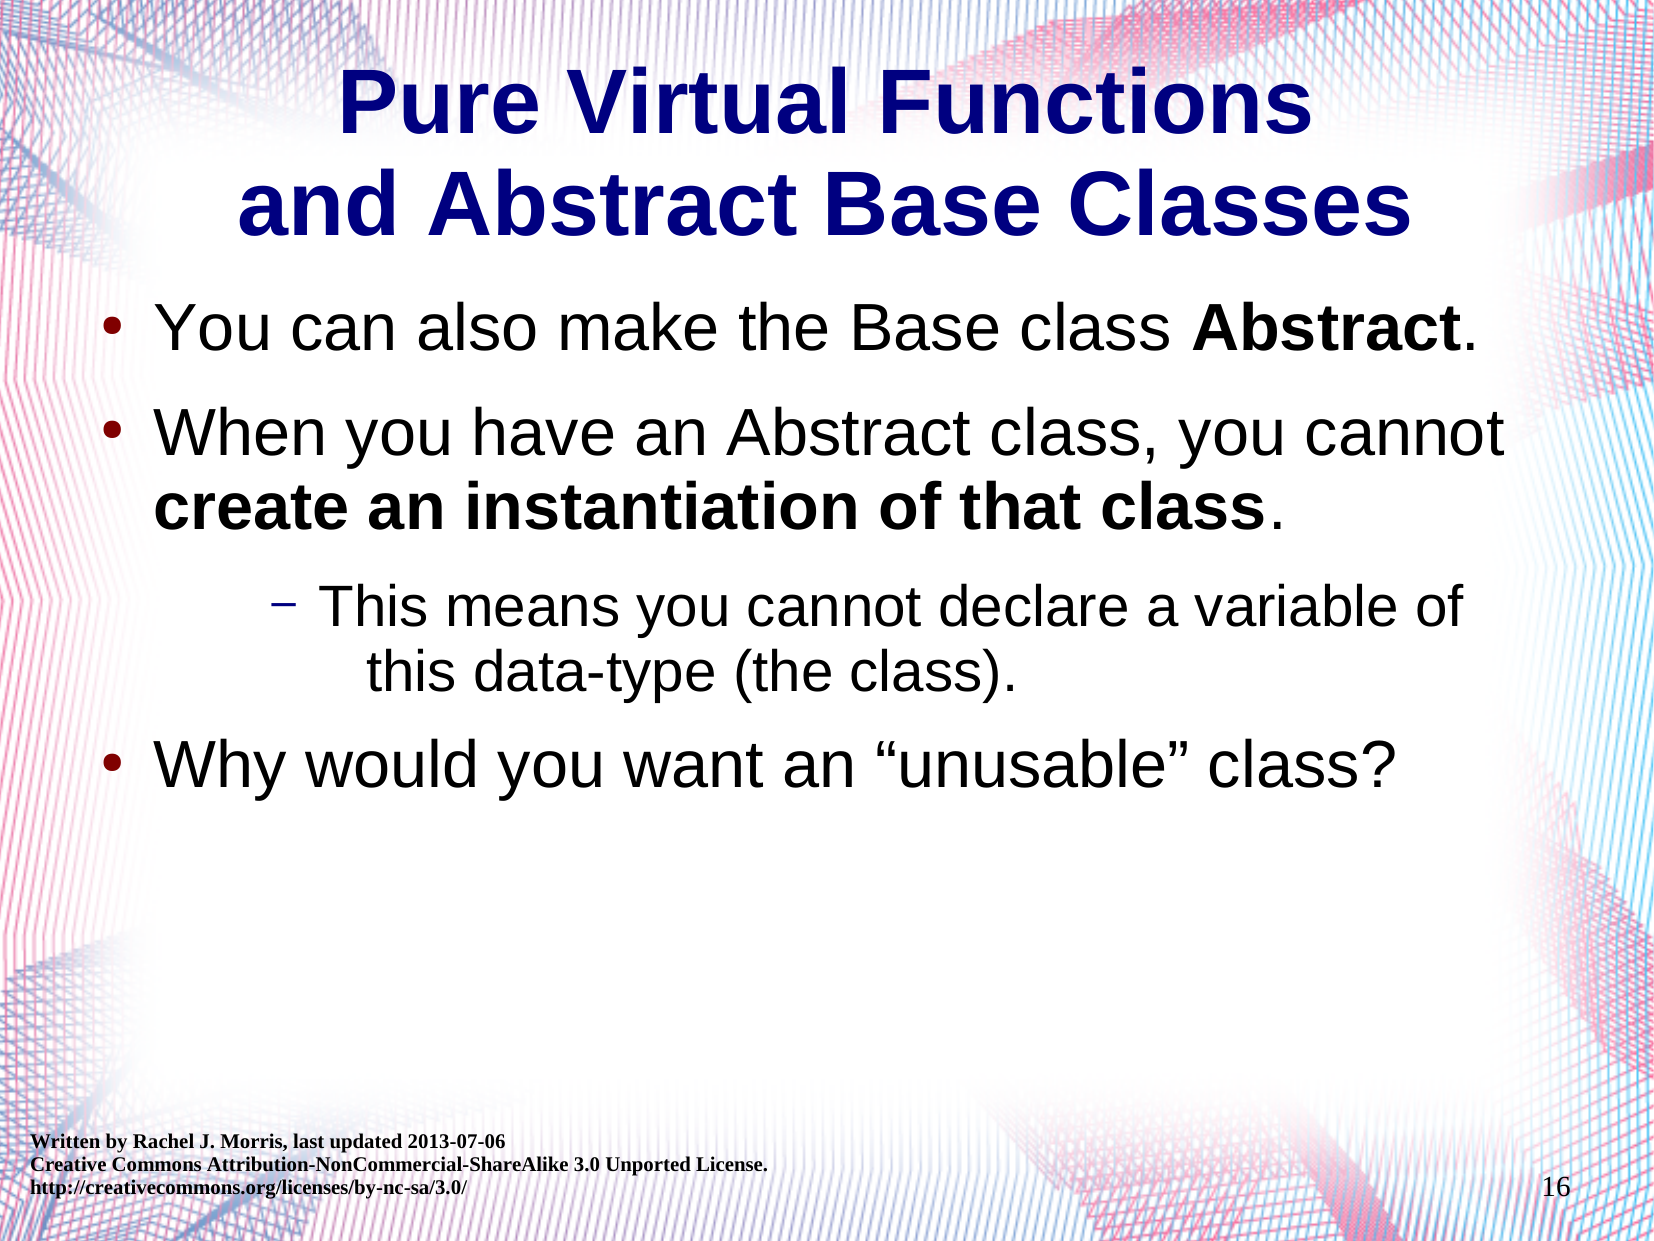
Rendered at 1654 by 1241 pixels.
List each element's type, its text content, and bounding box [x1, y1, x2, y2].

picture [0, 0, 1654, 1241]
list You can also make the Base class Abstract. When you have an Abstract class, you cannot create an instantiation of that class. This means you cannot declare a variable of this data-type (the class). Why would you want an “unusable” class? [82, 290, 1571, 1010]
title Pure Virtual Functions and Abstract Base Classes [82, 49, 1571, 257]
